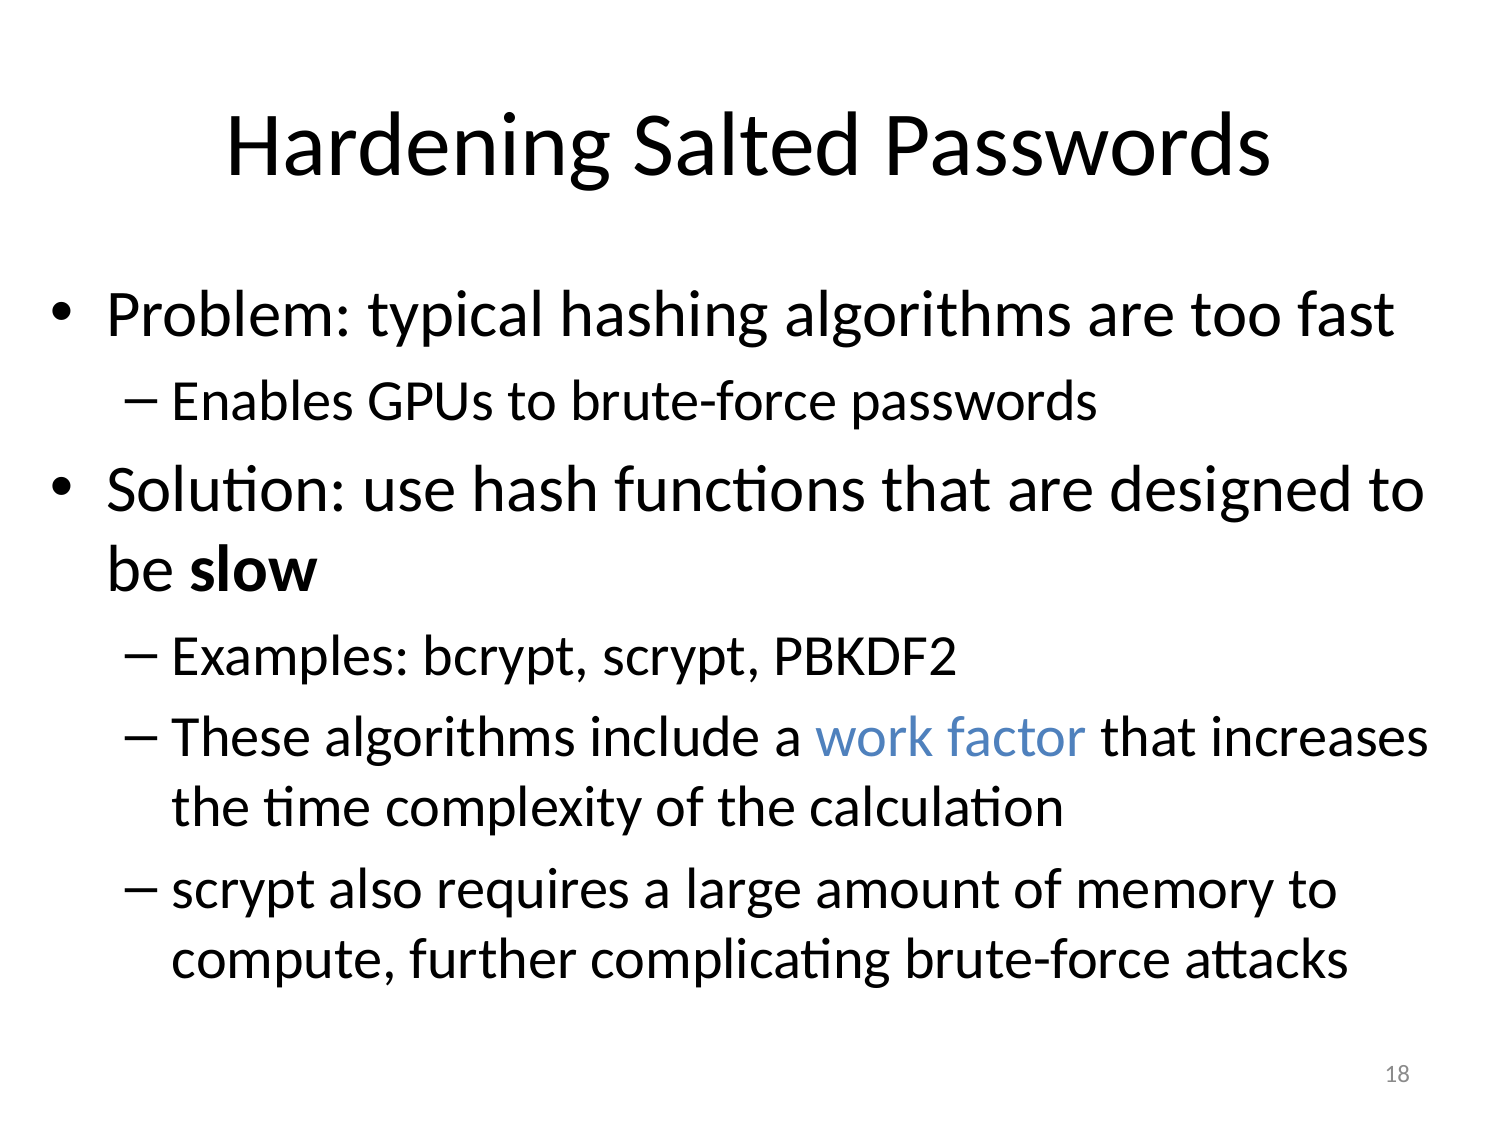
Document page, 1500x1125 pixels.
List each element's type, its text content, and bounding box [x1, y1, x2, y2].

title Hardening Salted Passwords [75, 45, 1425, 233]
slide_number <number> [1074, 1042, 1425, 1103]
list Problem: typical hashing algorithms are too fast Enables GPUs to brute-force passwords Solution: use hash functions that are designed to be slow Examples: bcrypt, scrypt, PBKDF2 These algorithms include a work factor that increases the time complexity of the calculation scrypt also requires a large amount of memory to compute, further complicating brute-force attacks [34, 262, 1459, 1082]
